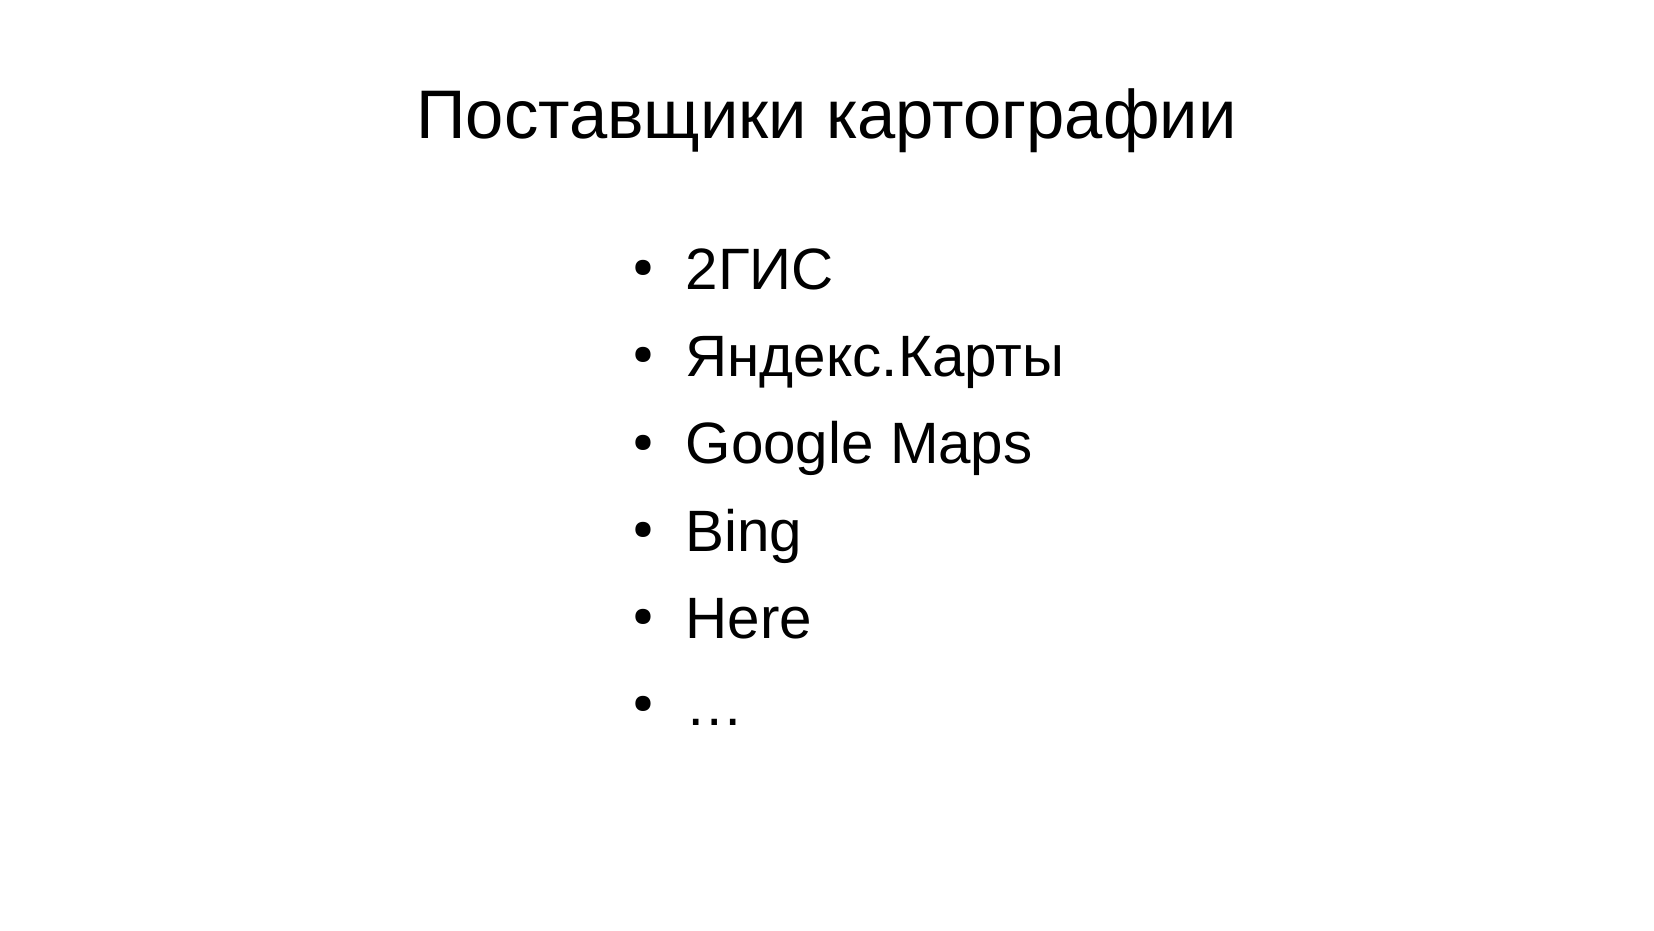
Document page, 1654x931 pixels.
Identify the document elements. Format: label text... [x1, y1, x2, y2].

title Поставщики картографии [82, 37, 1571, 193]
list 2ГИС Яндекс.Карты Google Maps Bing Here … [615, 217, 1571, 758]
